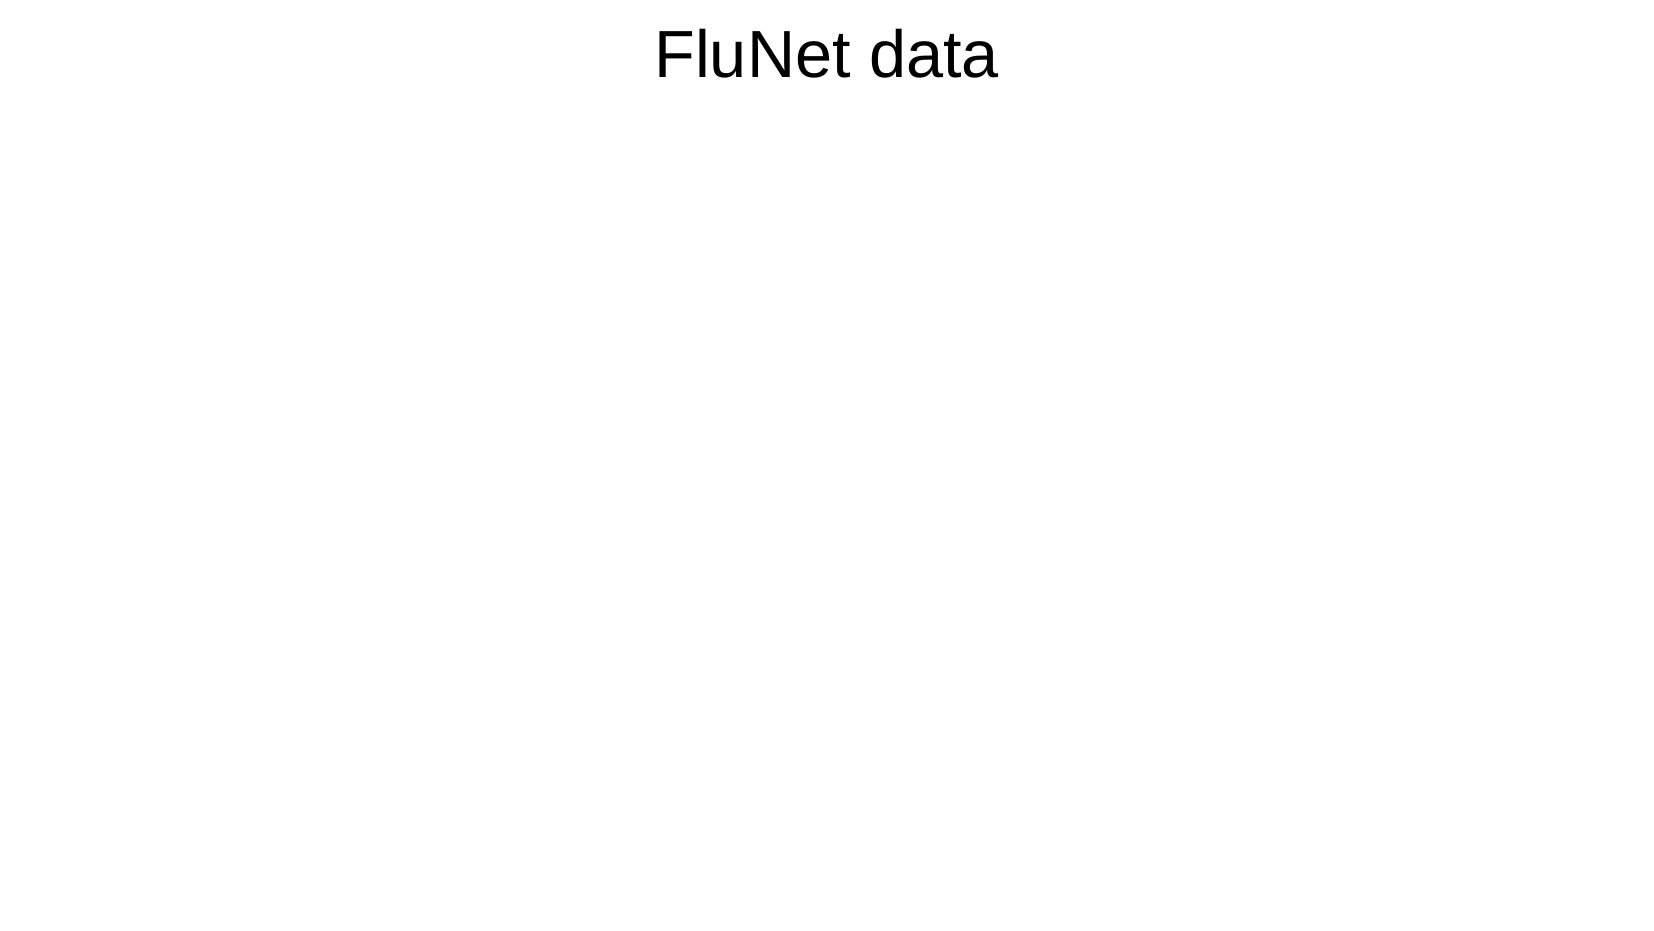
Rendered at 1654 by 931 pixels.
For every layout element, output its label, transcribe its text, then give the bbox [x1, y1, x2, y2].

title FluNet data [82, 13, 1571, 95]
